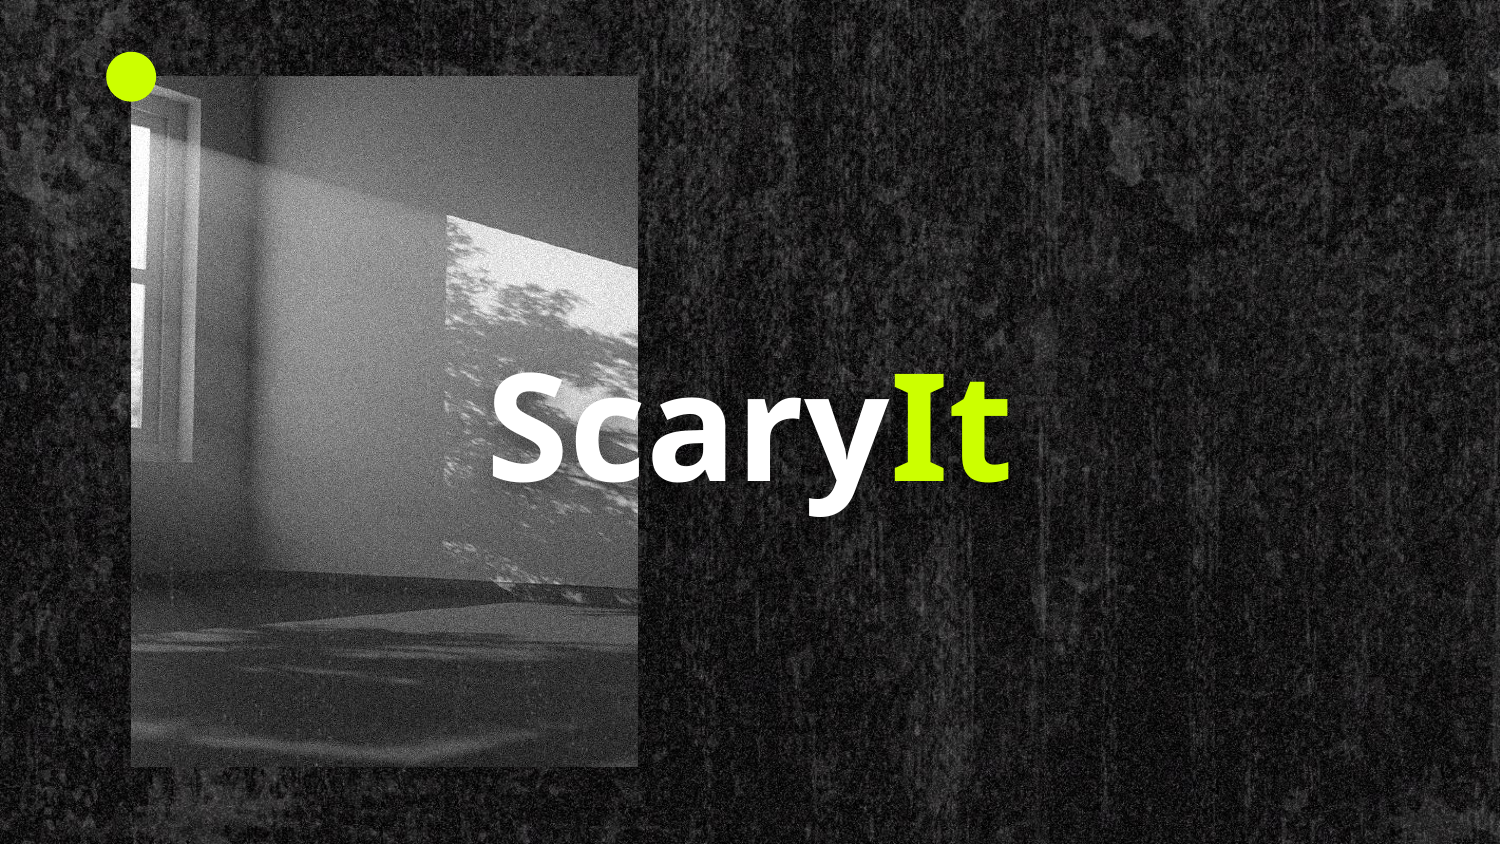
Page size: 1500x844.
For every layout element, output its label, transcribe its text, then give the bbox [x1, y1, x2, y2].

text_box [106, 51, 157, 102]
title ScaryIt [293, 126, 1207, 718]
picture [0, 0, 1500, 844]
